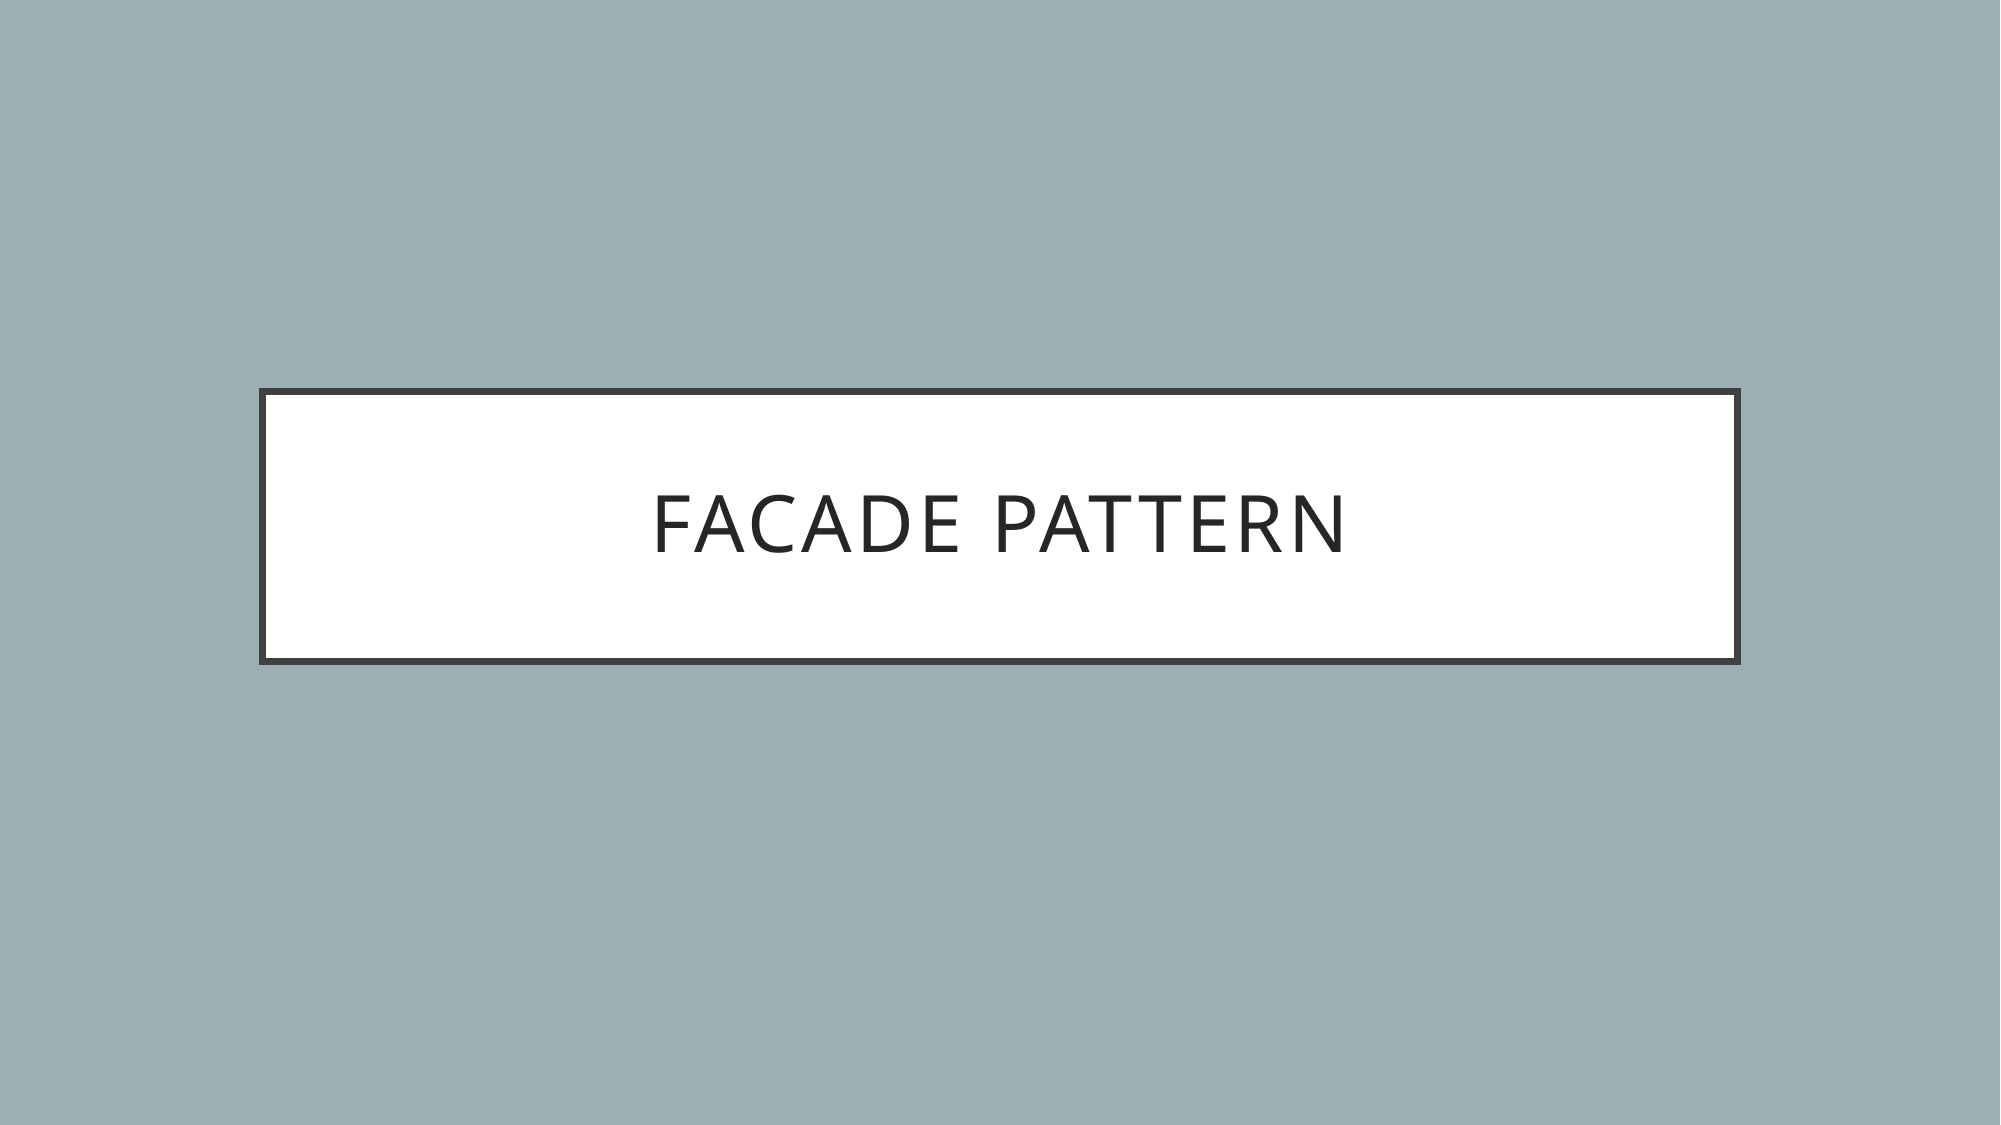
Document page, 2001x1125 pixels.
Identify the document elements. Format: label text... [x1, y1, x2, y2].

title Facade pattern [262, 391, 1738, 662]
